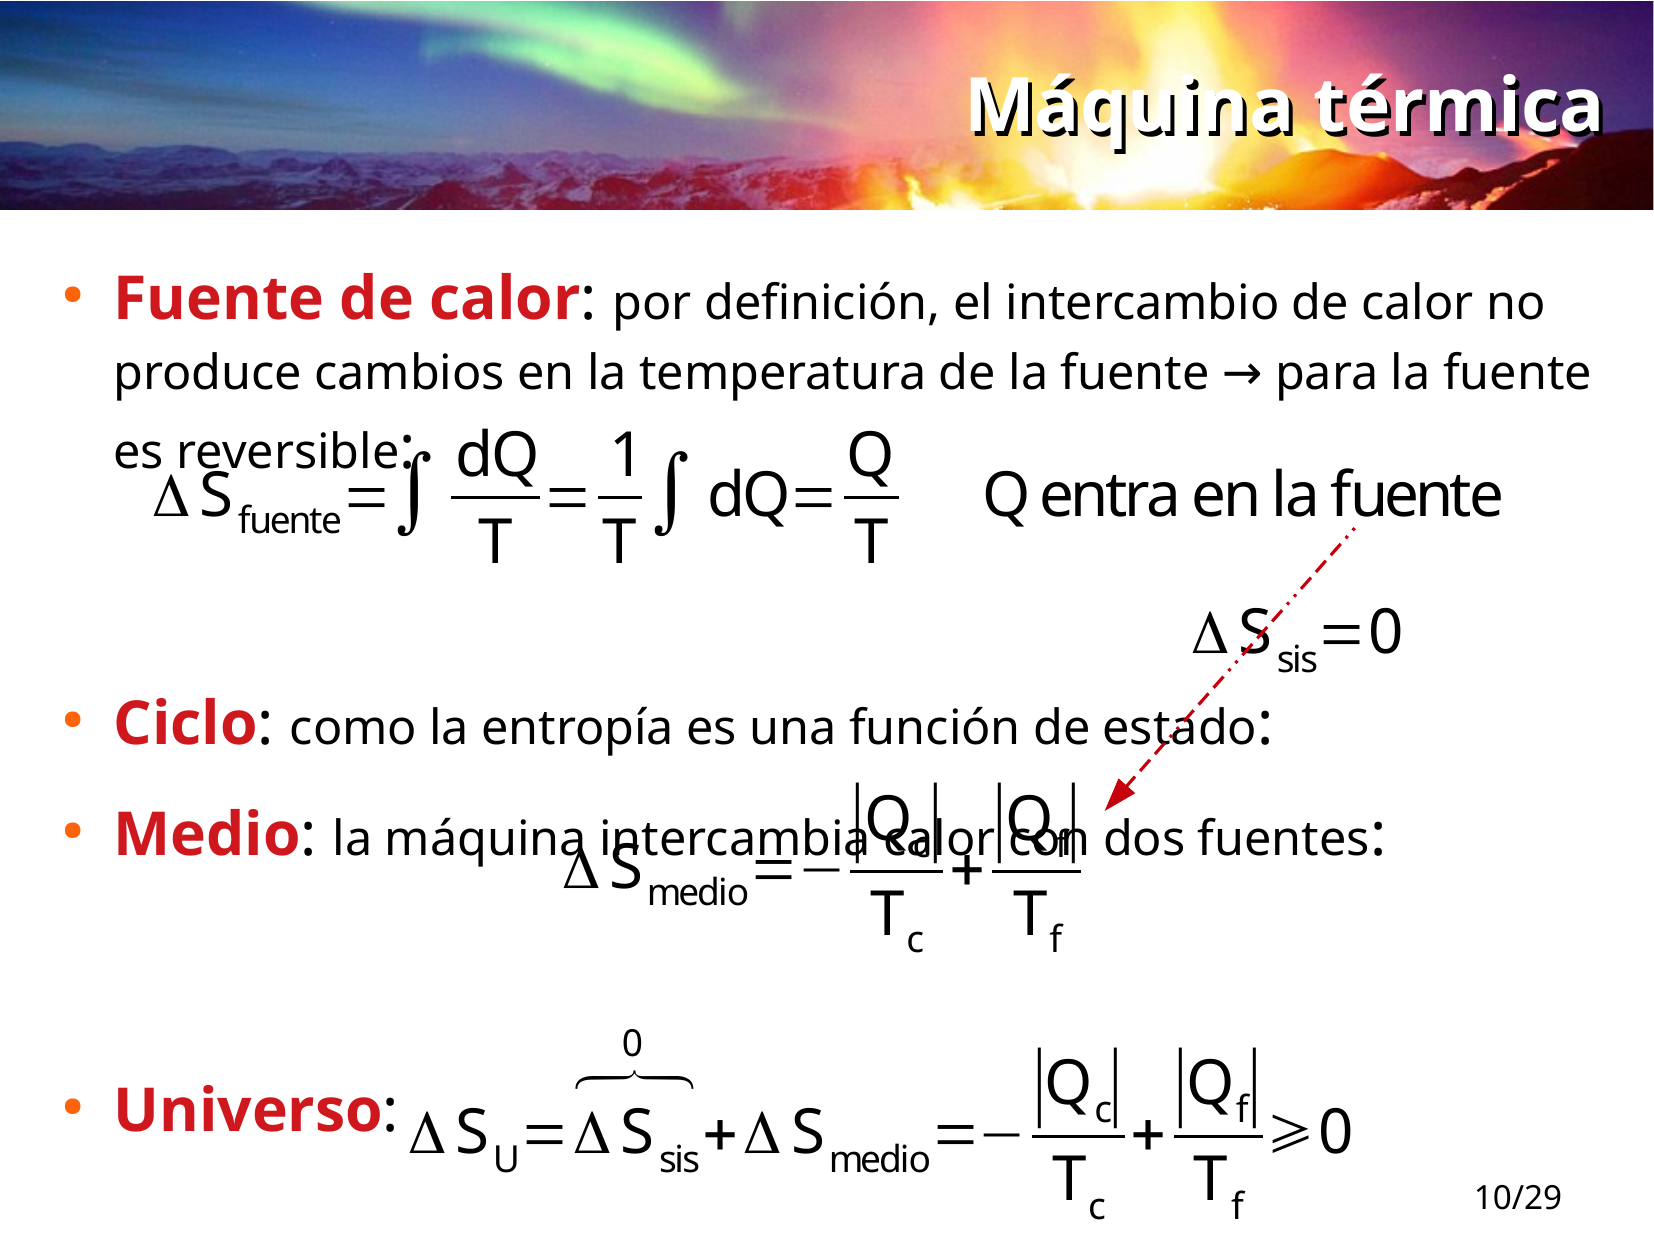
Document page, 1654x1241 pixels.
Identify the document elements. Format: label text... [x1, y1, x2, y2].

picture [0, 1, 1654, 210]
chart [1183, 593, 1419, 681]
list Fuente de calor: por definición, el intercambio de calor no produce cambios en la temperatura de la fuente → para la fuente es reversible: Ciclo: como la entropía es una función de estado: Medio: la máquina intercambia calor con dos fuentes: Universo: la entropía total no puede disminuir: [45, 255, 1606, 1156]
chart [555, 778, 1093, 962]
chart [401, 1020, 1369, 1228]
title Máquina térmica [45, 15, 1606, 191]
chart [144, 417, 1509, 578]
